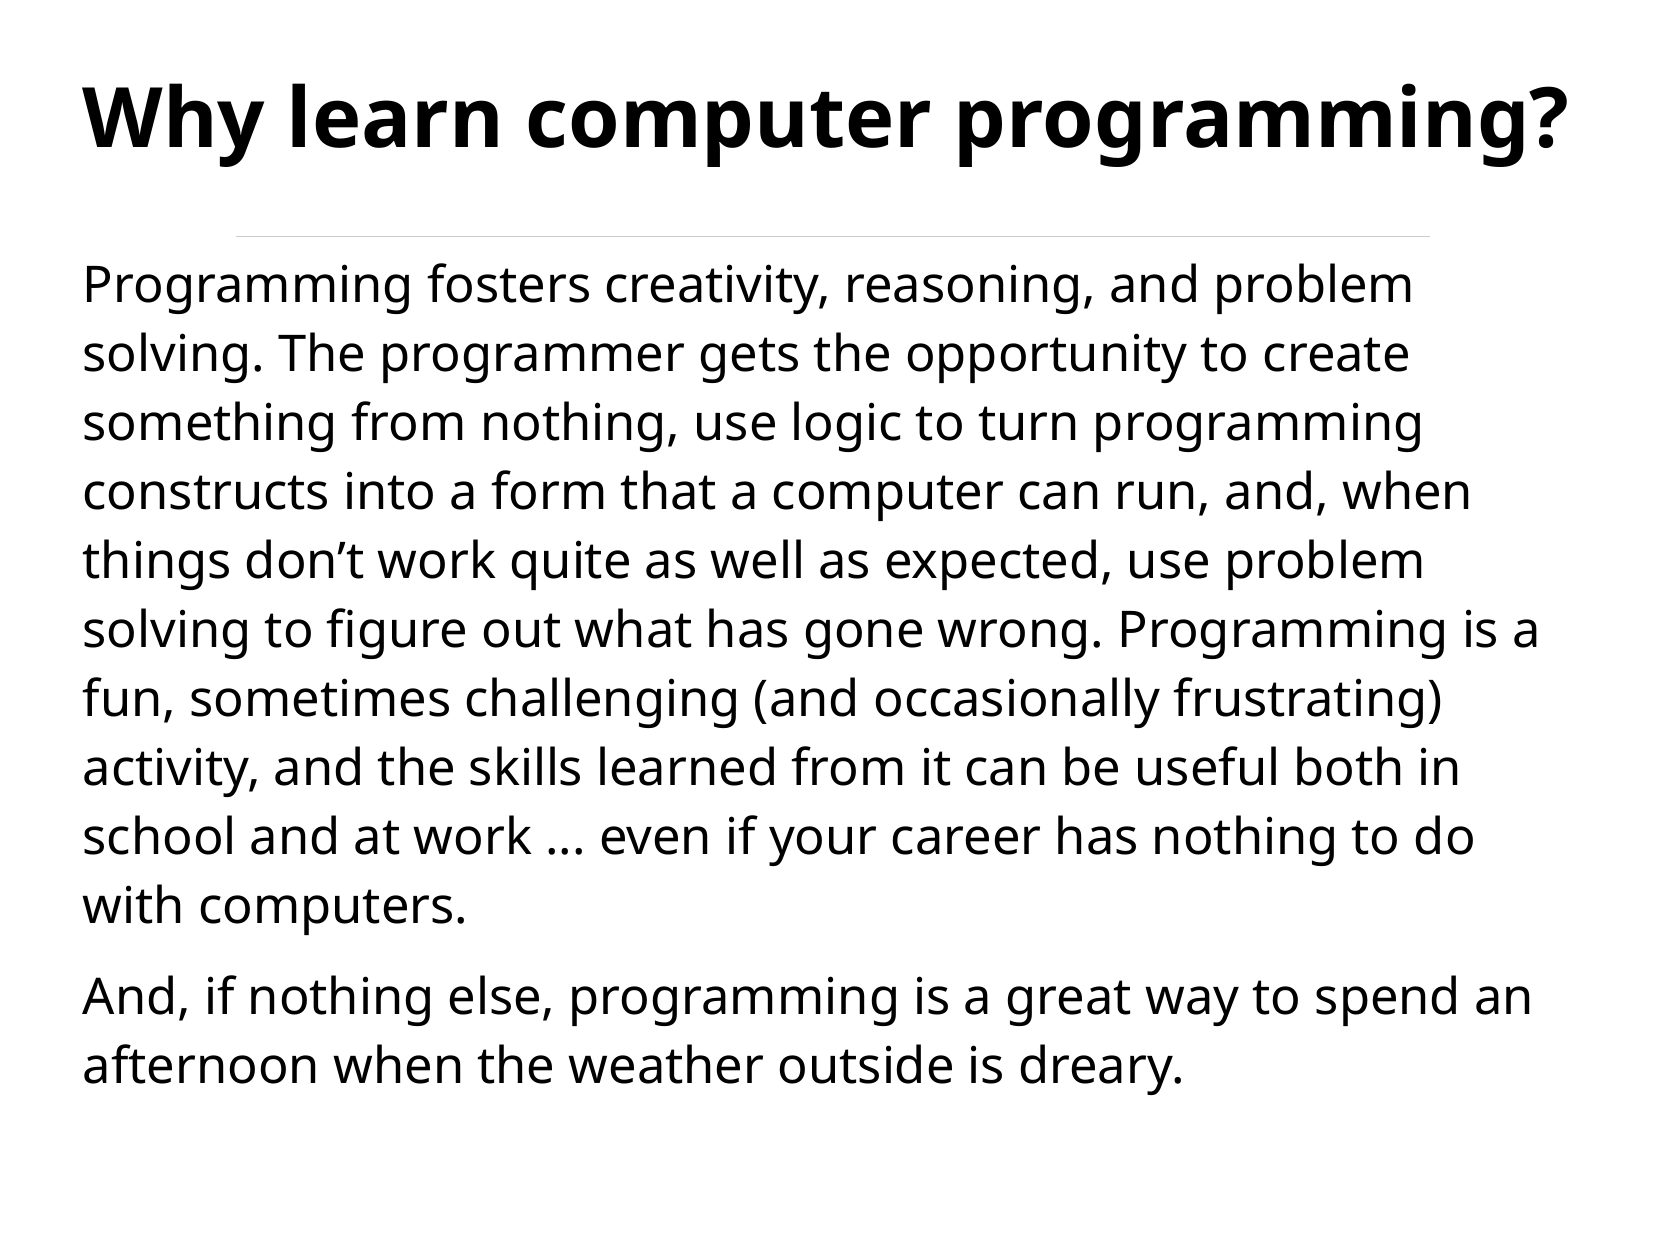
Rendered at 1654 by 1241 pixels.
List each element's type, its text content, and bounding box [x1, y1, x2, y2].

list Programming fosters creativity, reasoning, and problem solving. The programmer gets the opportunity to create something from nothing, use logic to turn programming constructs into a form that a computer can run, and, when things don’t work quite as well as expected, use problem solving to figure out what has gone wrong. Programming is a fun, sometimes challenging (and occasionally frustrating) activity, and the skills learned from it can be useful both in school and at work ... even if your career has nothing to do with computers. And, if nothing else, programming is a great way to spend an afternoon when the weather outside is dreary. [82, 248, 1571, 1111]
title Why learn computer programming? [82, 11, 1571, 219]
